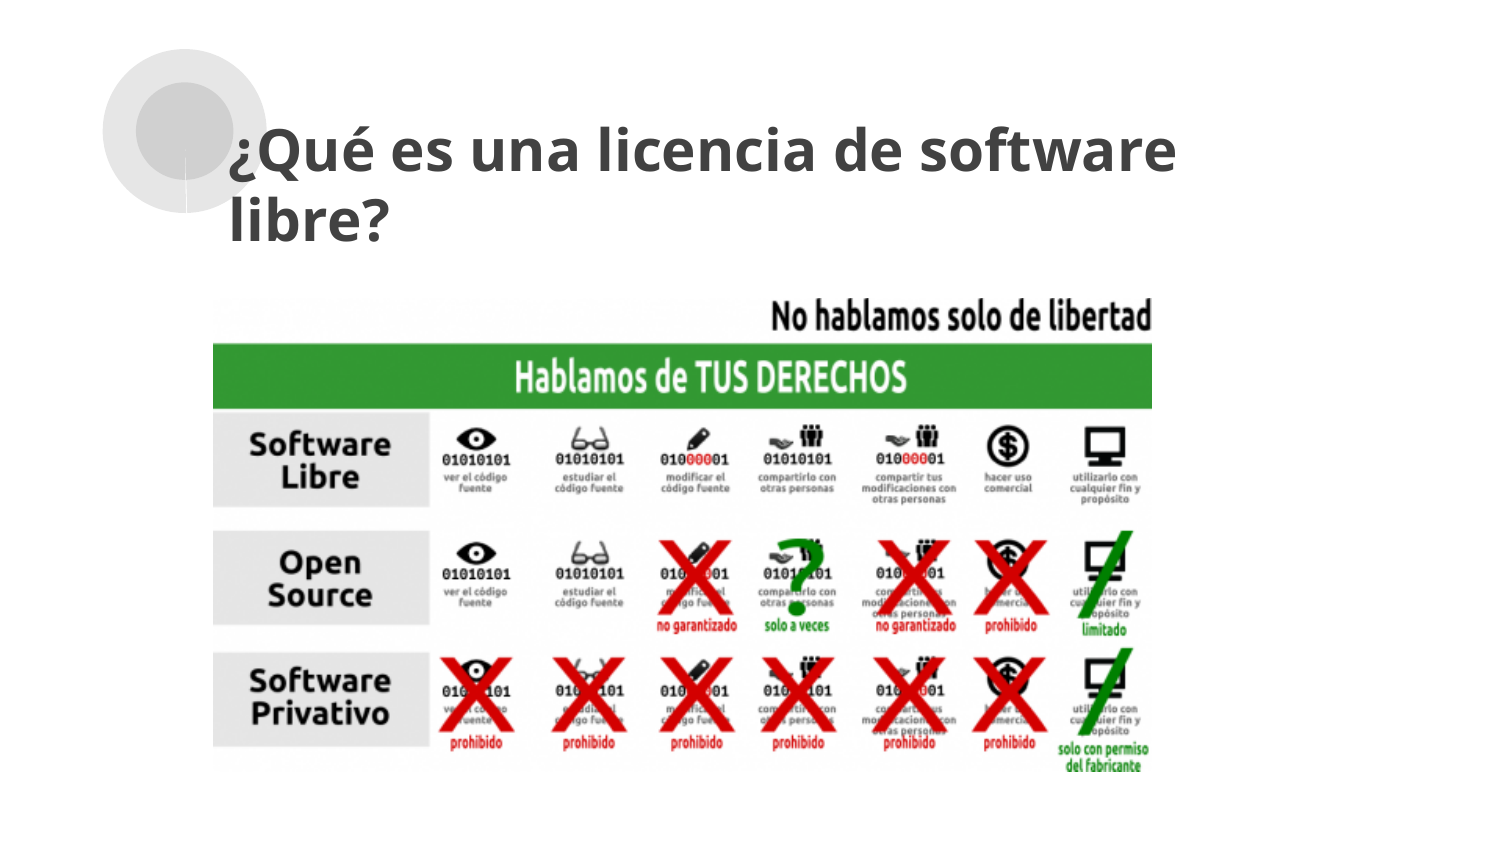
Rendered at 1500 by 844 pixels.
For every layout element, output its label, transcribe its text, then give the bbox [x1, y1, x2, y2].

title ¿Qué es una licencia de software libre? [213, 98, 1368, 263]
picture [213, 298, 1152, 772]
